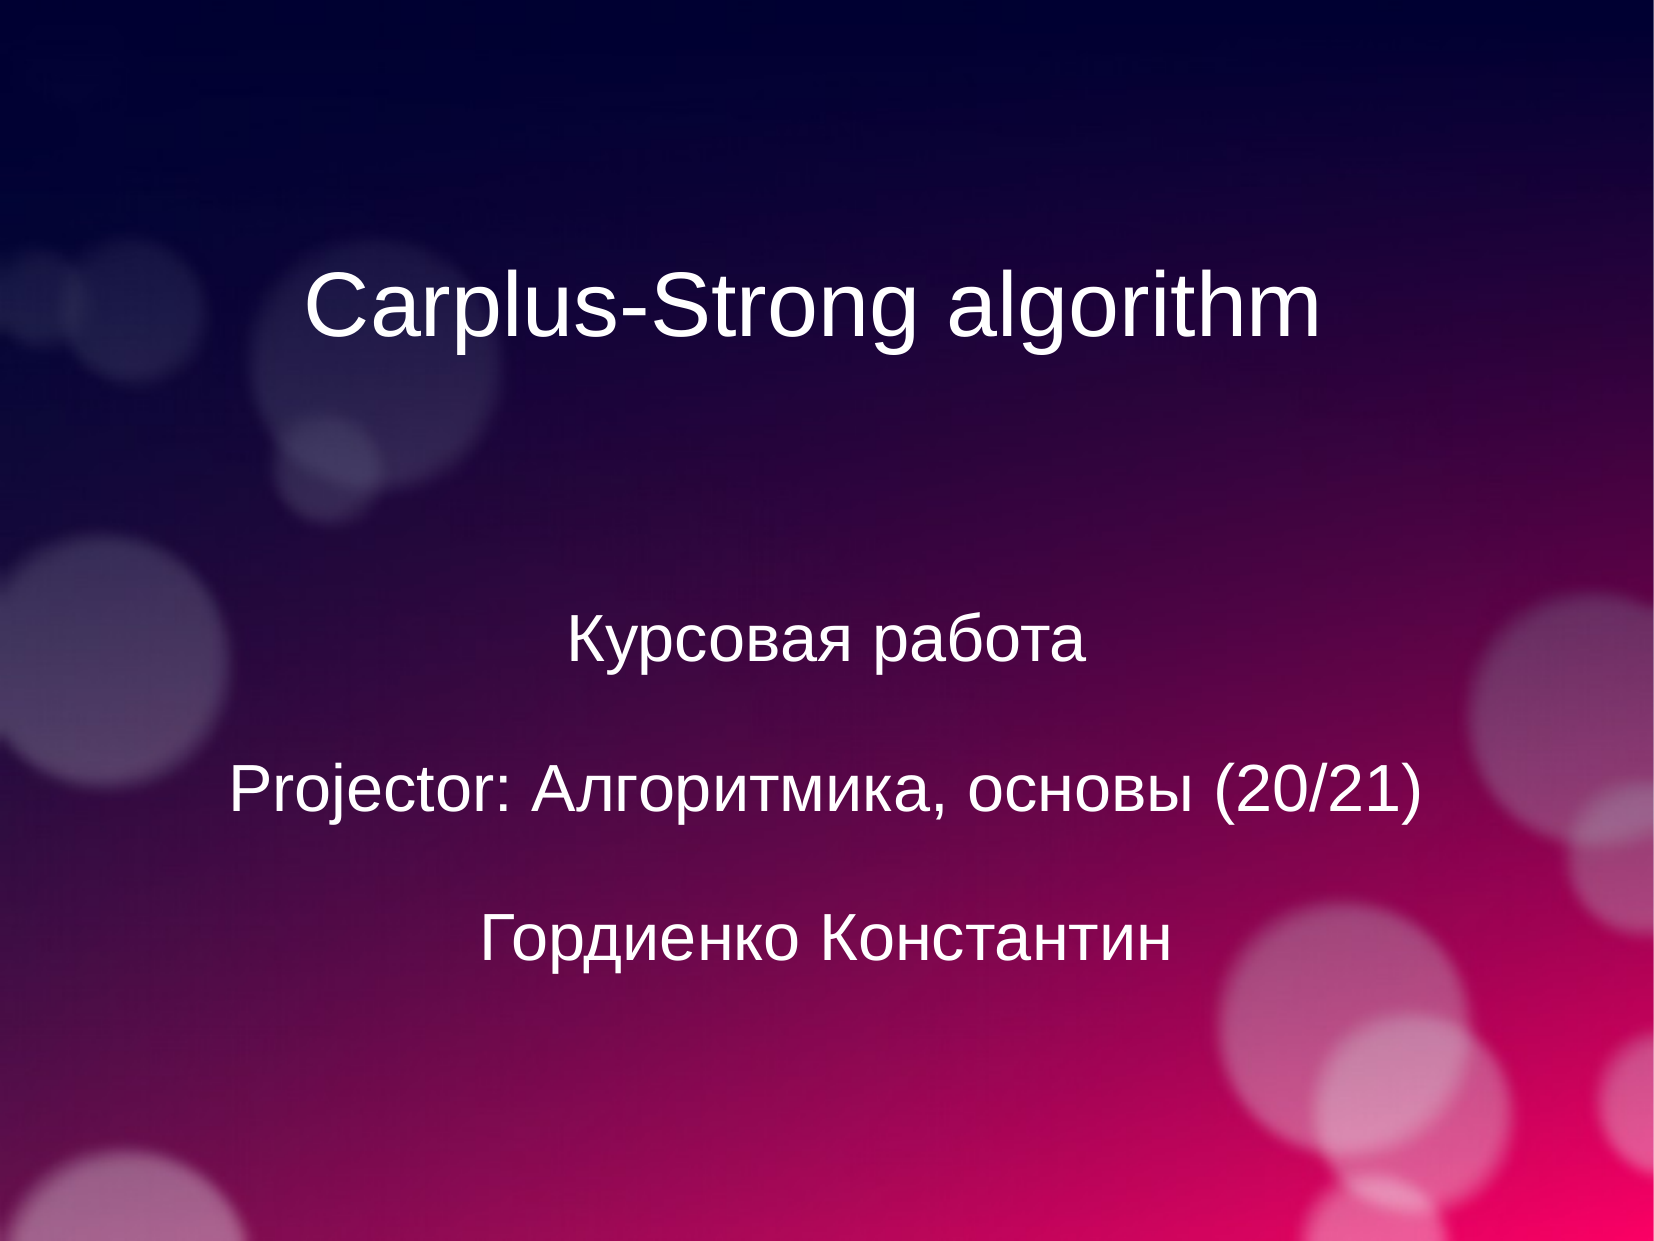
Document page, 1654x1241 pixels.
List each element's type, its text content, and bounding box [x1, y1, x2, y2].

title Carplus-Strong algorithm [82, 200, 1571, 408]
picture [0, 0, 1654, 1241]
subtitle Курсовая работа Projector: Алгоритмика, основы (20/21) Гордиенко Константин [82, 566, 1571, 1010]
